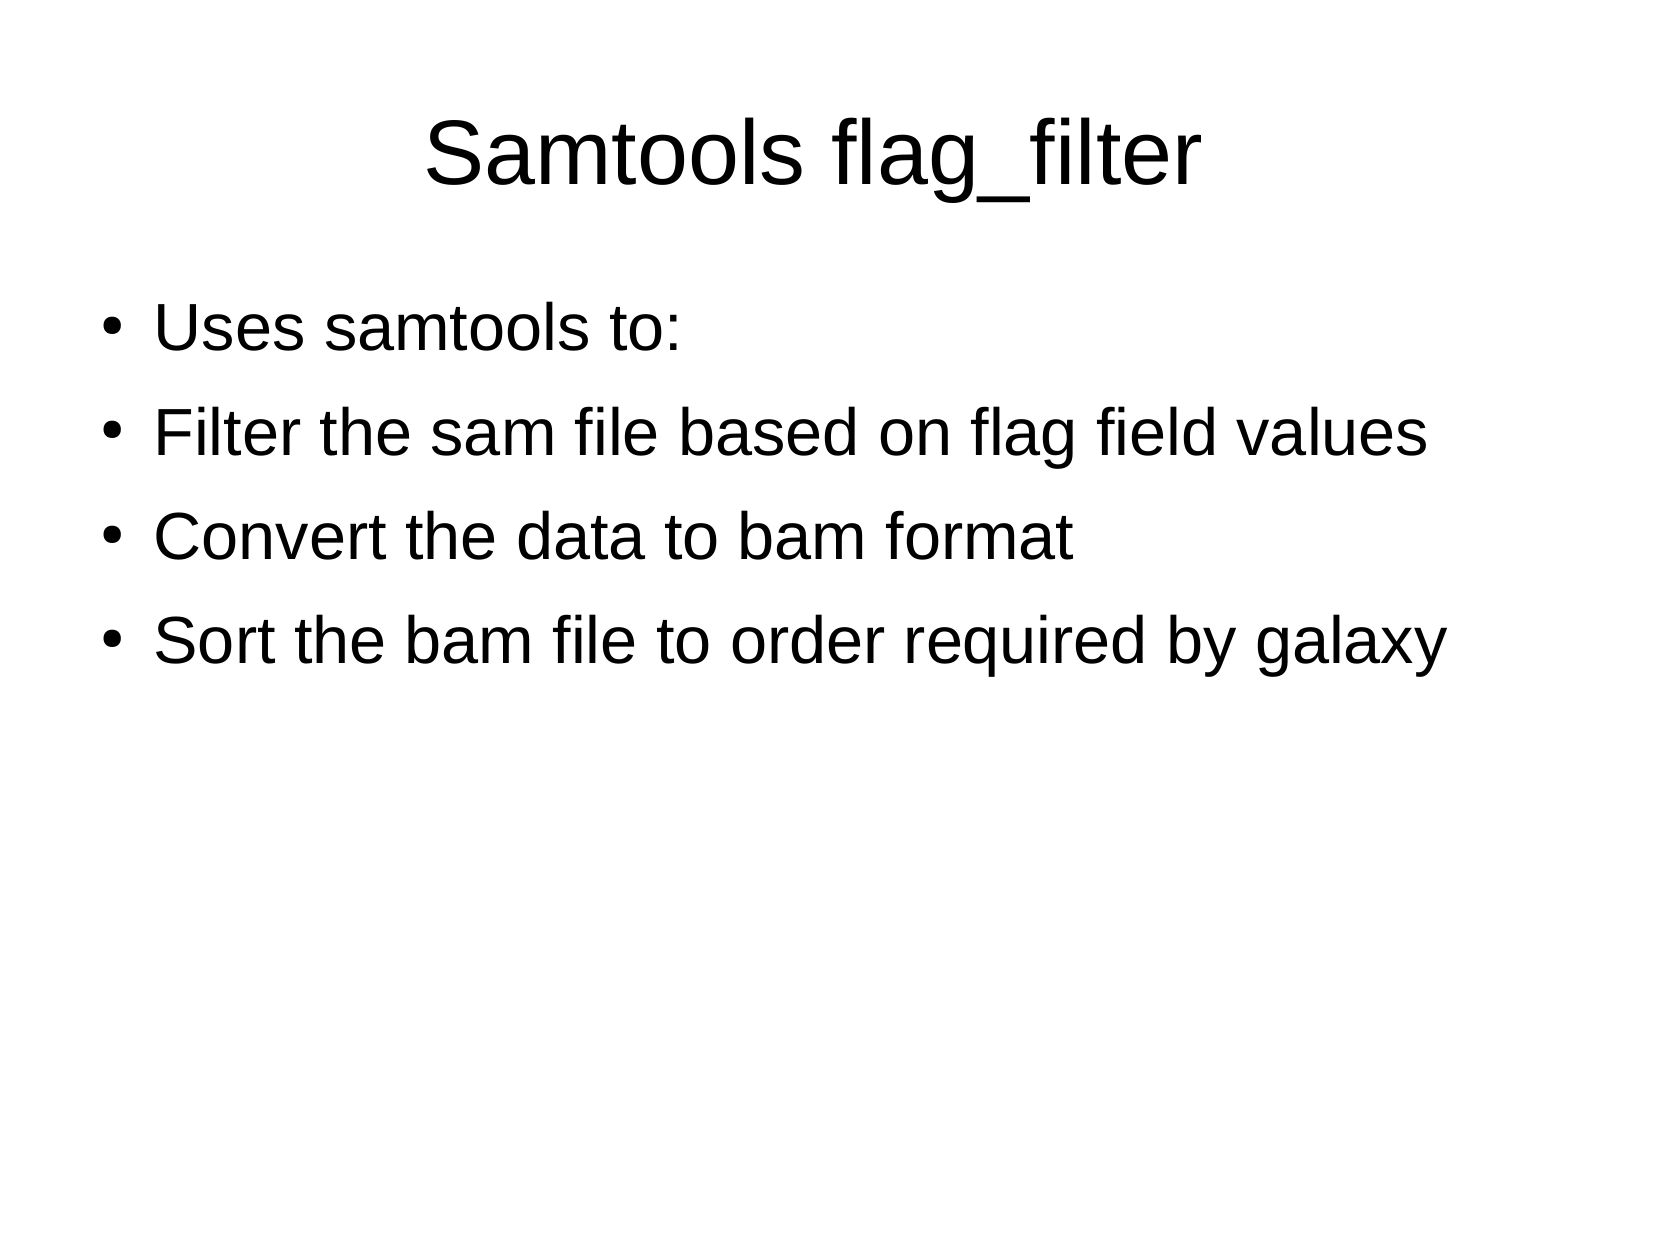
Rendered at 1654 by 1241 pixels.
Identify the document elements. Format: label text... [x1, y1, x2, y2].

title Samtools flag_filter [82, 49, 1571, 257]
list Uses samtools to: Filter the sam file based on flag field values Convert the data to bam format Sort the bam file to order required by galaxy [82, 290, 1571, 1010]
